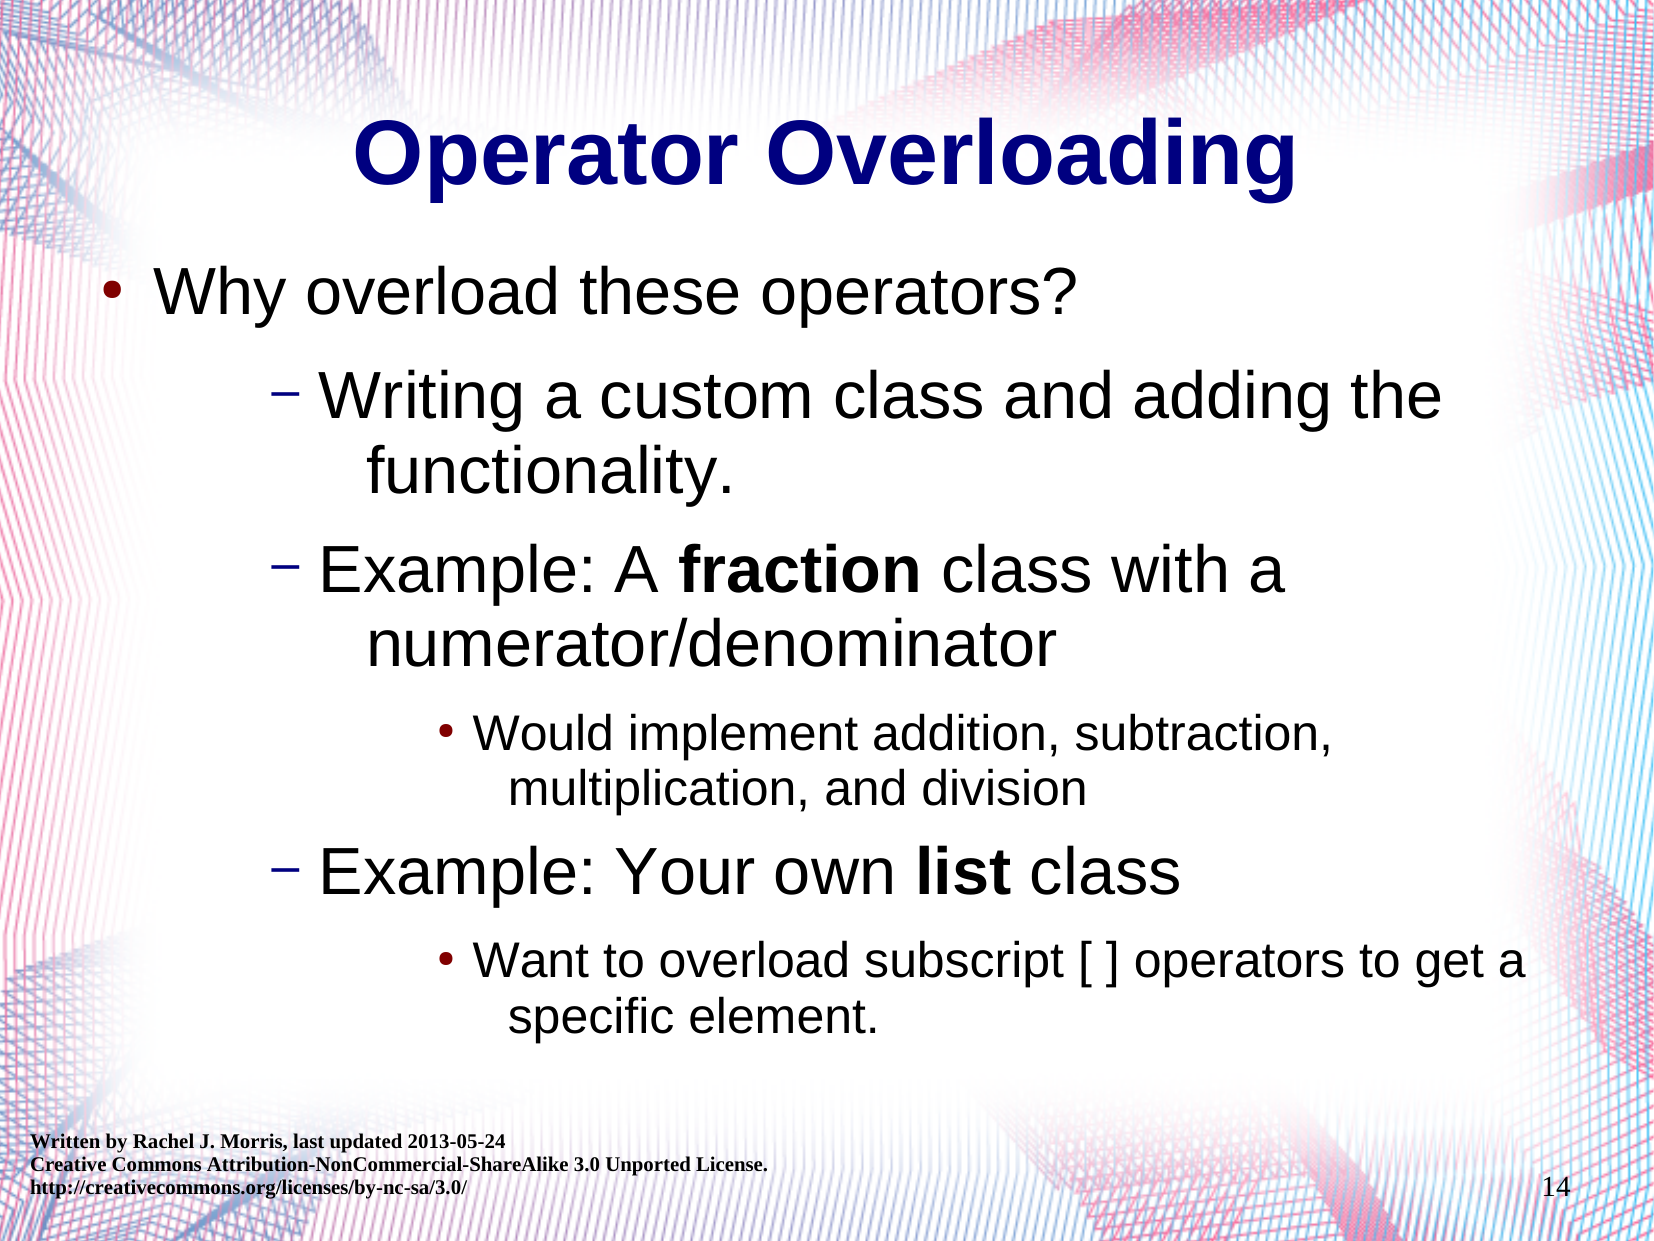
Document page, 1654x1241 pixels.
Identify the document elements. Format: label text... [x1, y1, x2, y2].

list Why overload these operators? Writing a custom class and adding the functionality. Example: A fraction class with a numerator/denominator Would implement addition, subtraction, multiplication, and division Example: Your own list class Want to overload subscript [ ] operators to get a specific element. [82, 254, 1571, 1044]
picture [0, 0, 1654, 1241]
title Operator Overloading [82, 49, 1571, 254]
